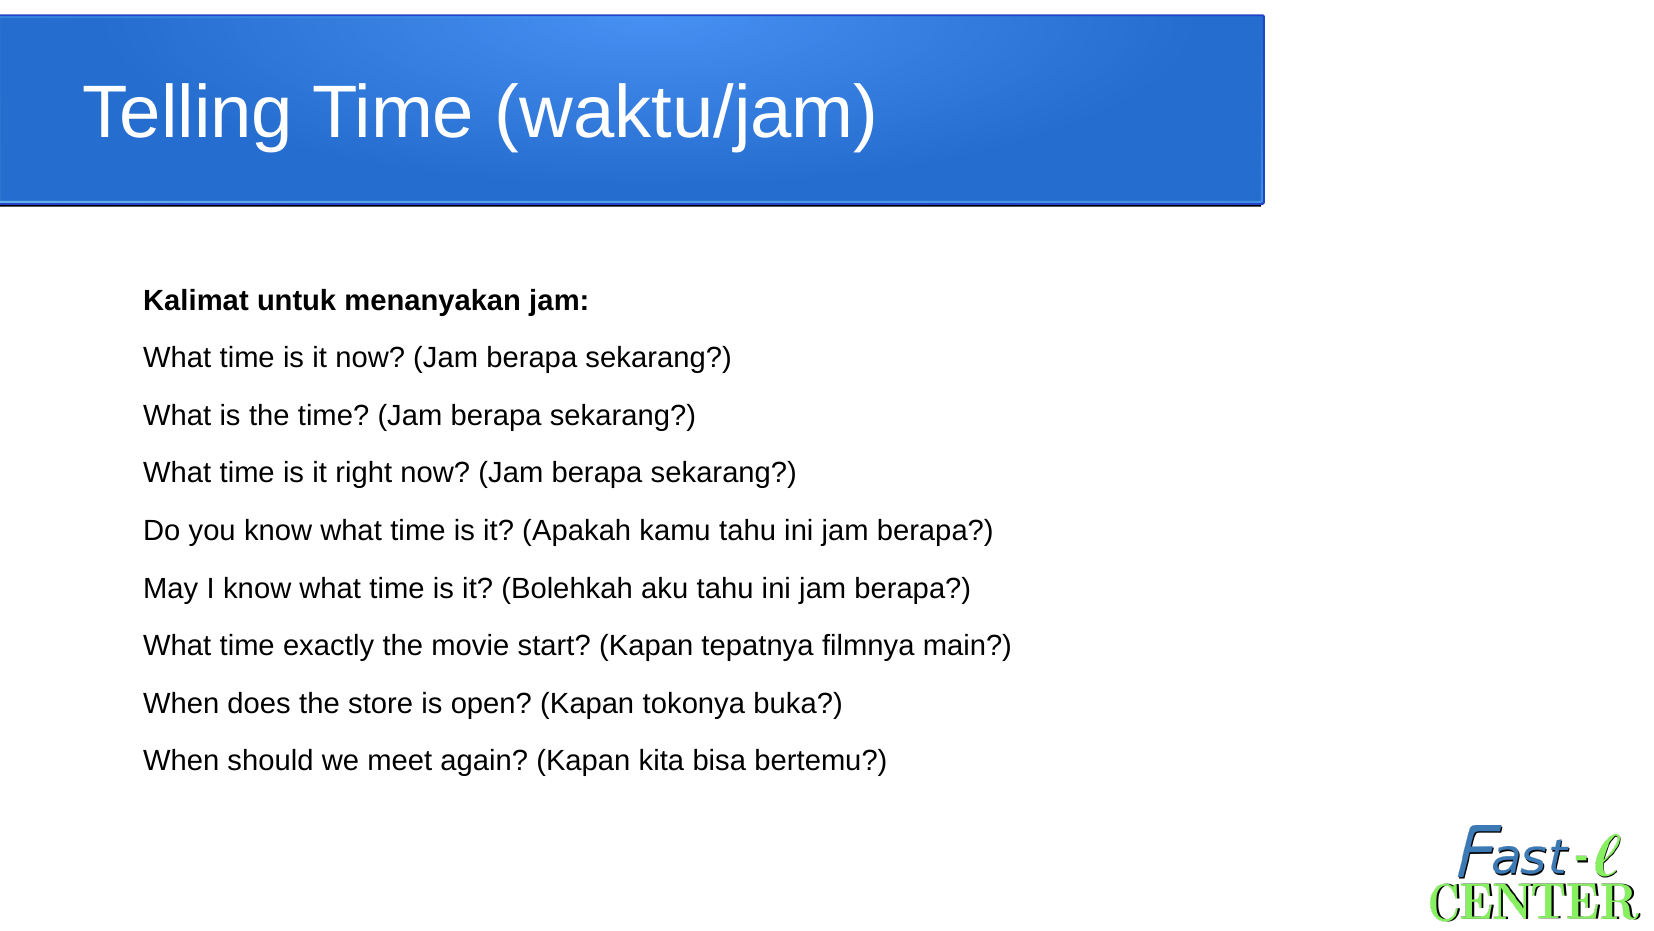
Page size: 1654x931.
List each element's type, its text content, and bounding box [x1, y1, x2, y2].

title Telling Time (waktu/jam) [82, 35, 1235, 189]
picture [1430, 825, 1641, 924]
text_box Kalimat untuk menanyakan jam: What time is it now? (Jam berapa sekarang?) What is the time? (Jam berapa sekarang?) What time is it right now? (Jam berapa sekarang?) Do you know what time is it? (Apakah kamu tahu ini jam berapa?) May I know what time is it? (Bolehkah aku tahu ini jam berapa?) What time exactly the movie start? (Kapan tepatnya filmnya main?) When does the store is open? (Kapan tokonya buka?) When should we meet again? (Kapan kita bisa bertemu?) [128, 276, 1111, 871]
